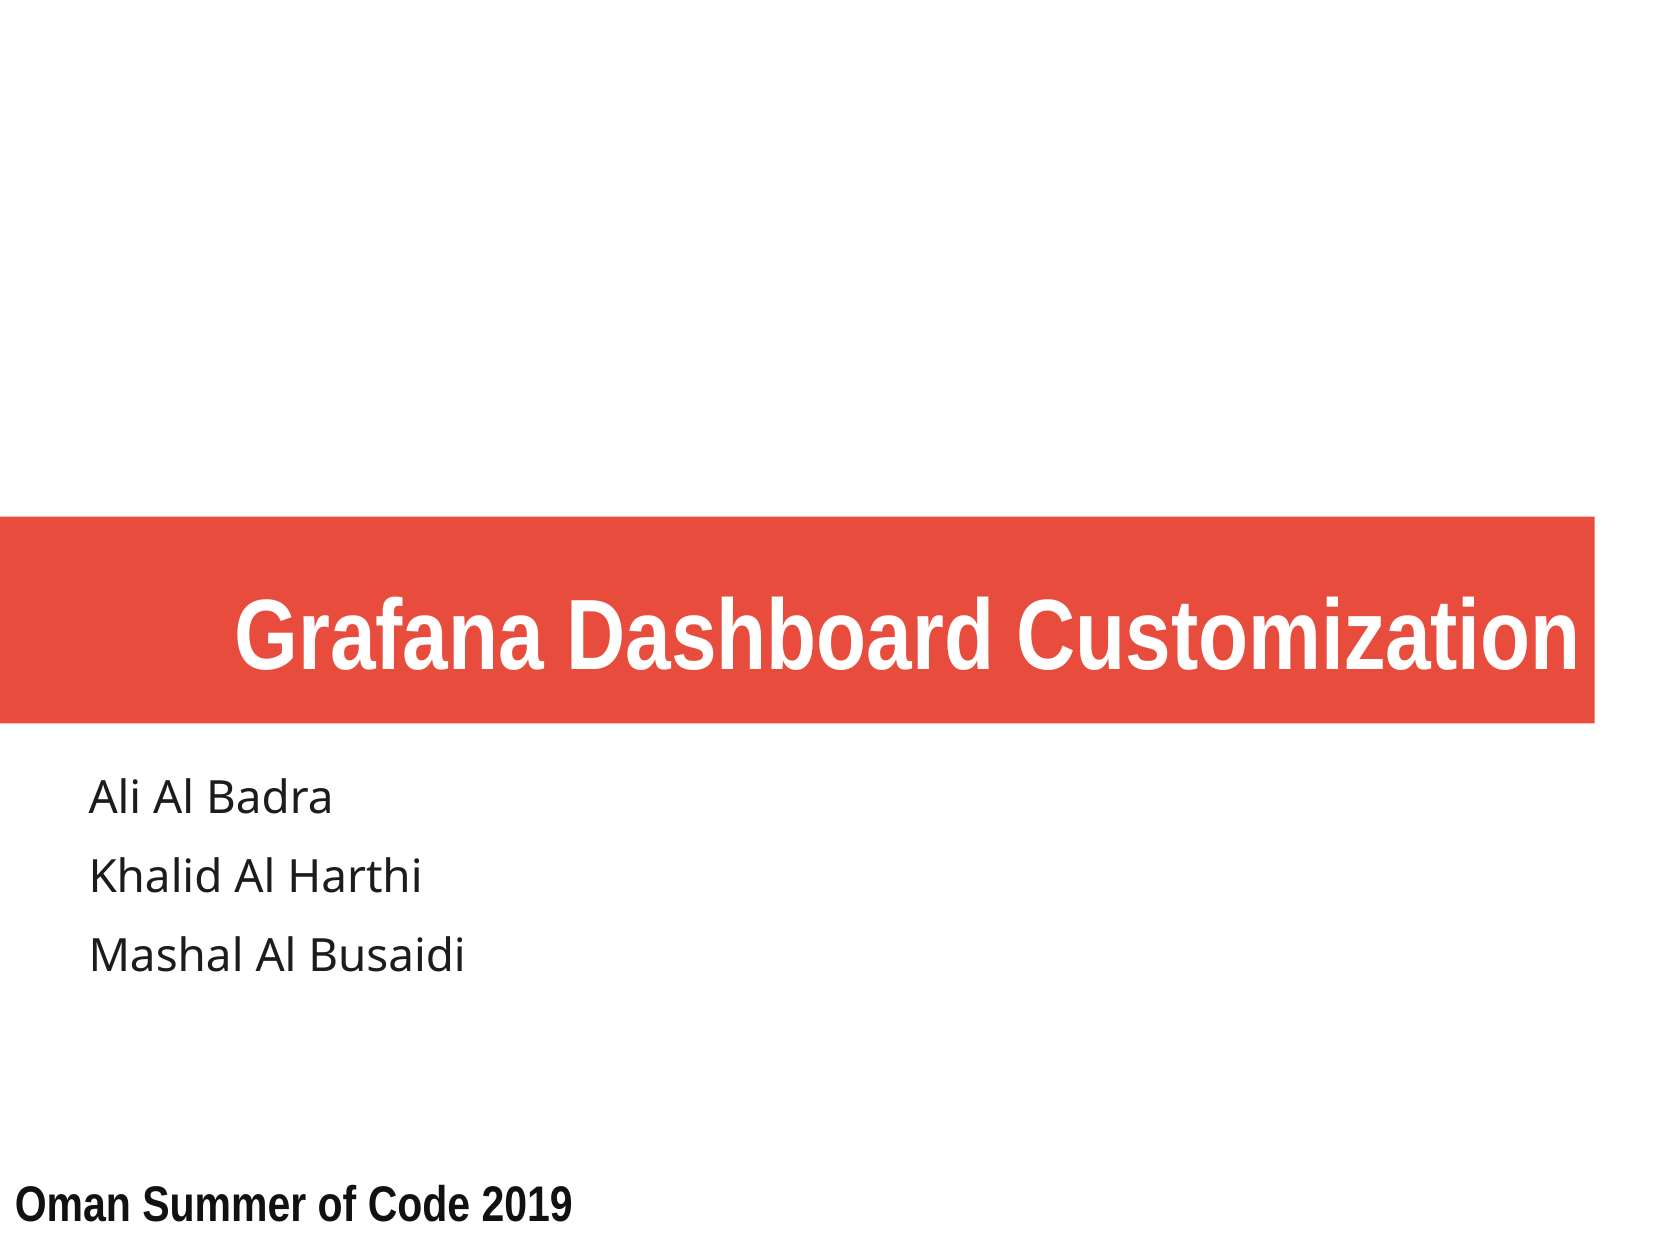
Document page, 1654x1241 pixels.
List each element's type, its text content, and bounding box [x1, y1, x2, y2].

text_box Oman Summer of Code 2019 [0, 1167, 588, 1240]
title Grafana Dashboard Customization [234, 542, 1654, 691]
subtitle Ali Al Badra Khalid Al Harthi Mashal Al Busaidi [88, 767, 1595, 1182]
